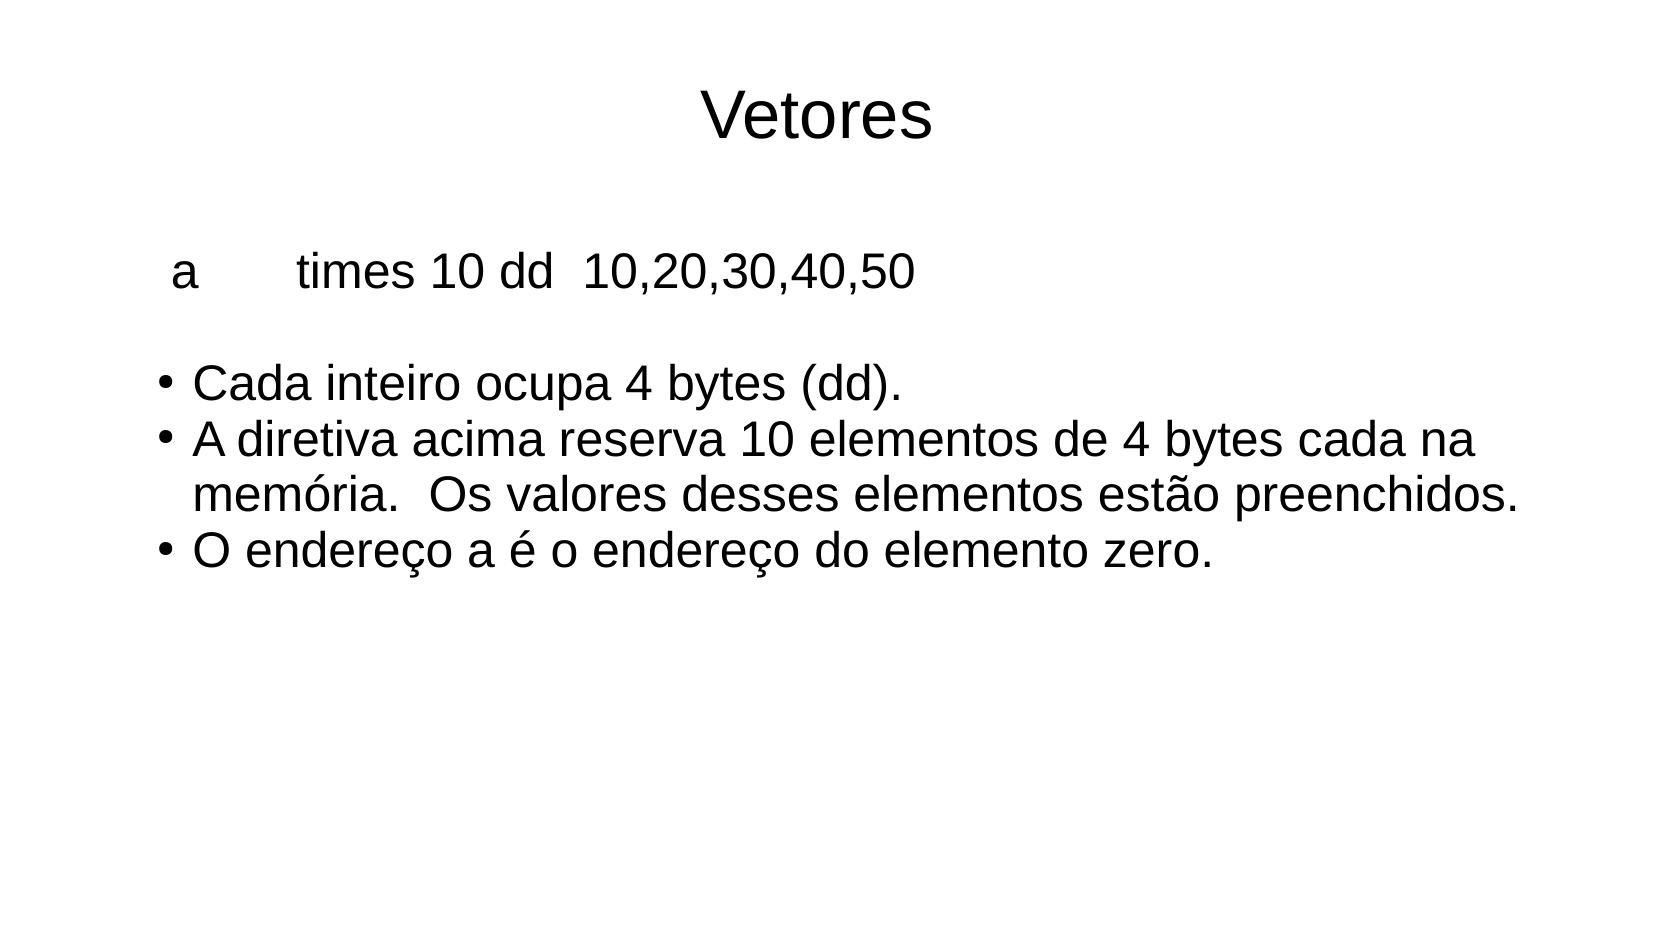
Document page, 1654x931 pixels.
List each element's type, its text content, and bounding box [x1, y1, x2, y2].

title Vetores [82, 37, 1571, 193]
text_box a times 10 dd 10,20,30,40,50 Cada inteiro ocupa 4 bytes (dd). A diretiva acima reserva 10 elementos de 4 bytes cada na memória. Os valores desses elementos estão preenchidos. O endereço a é o endereço do elemento zero. [142, 236, 1607, 615]
